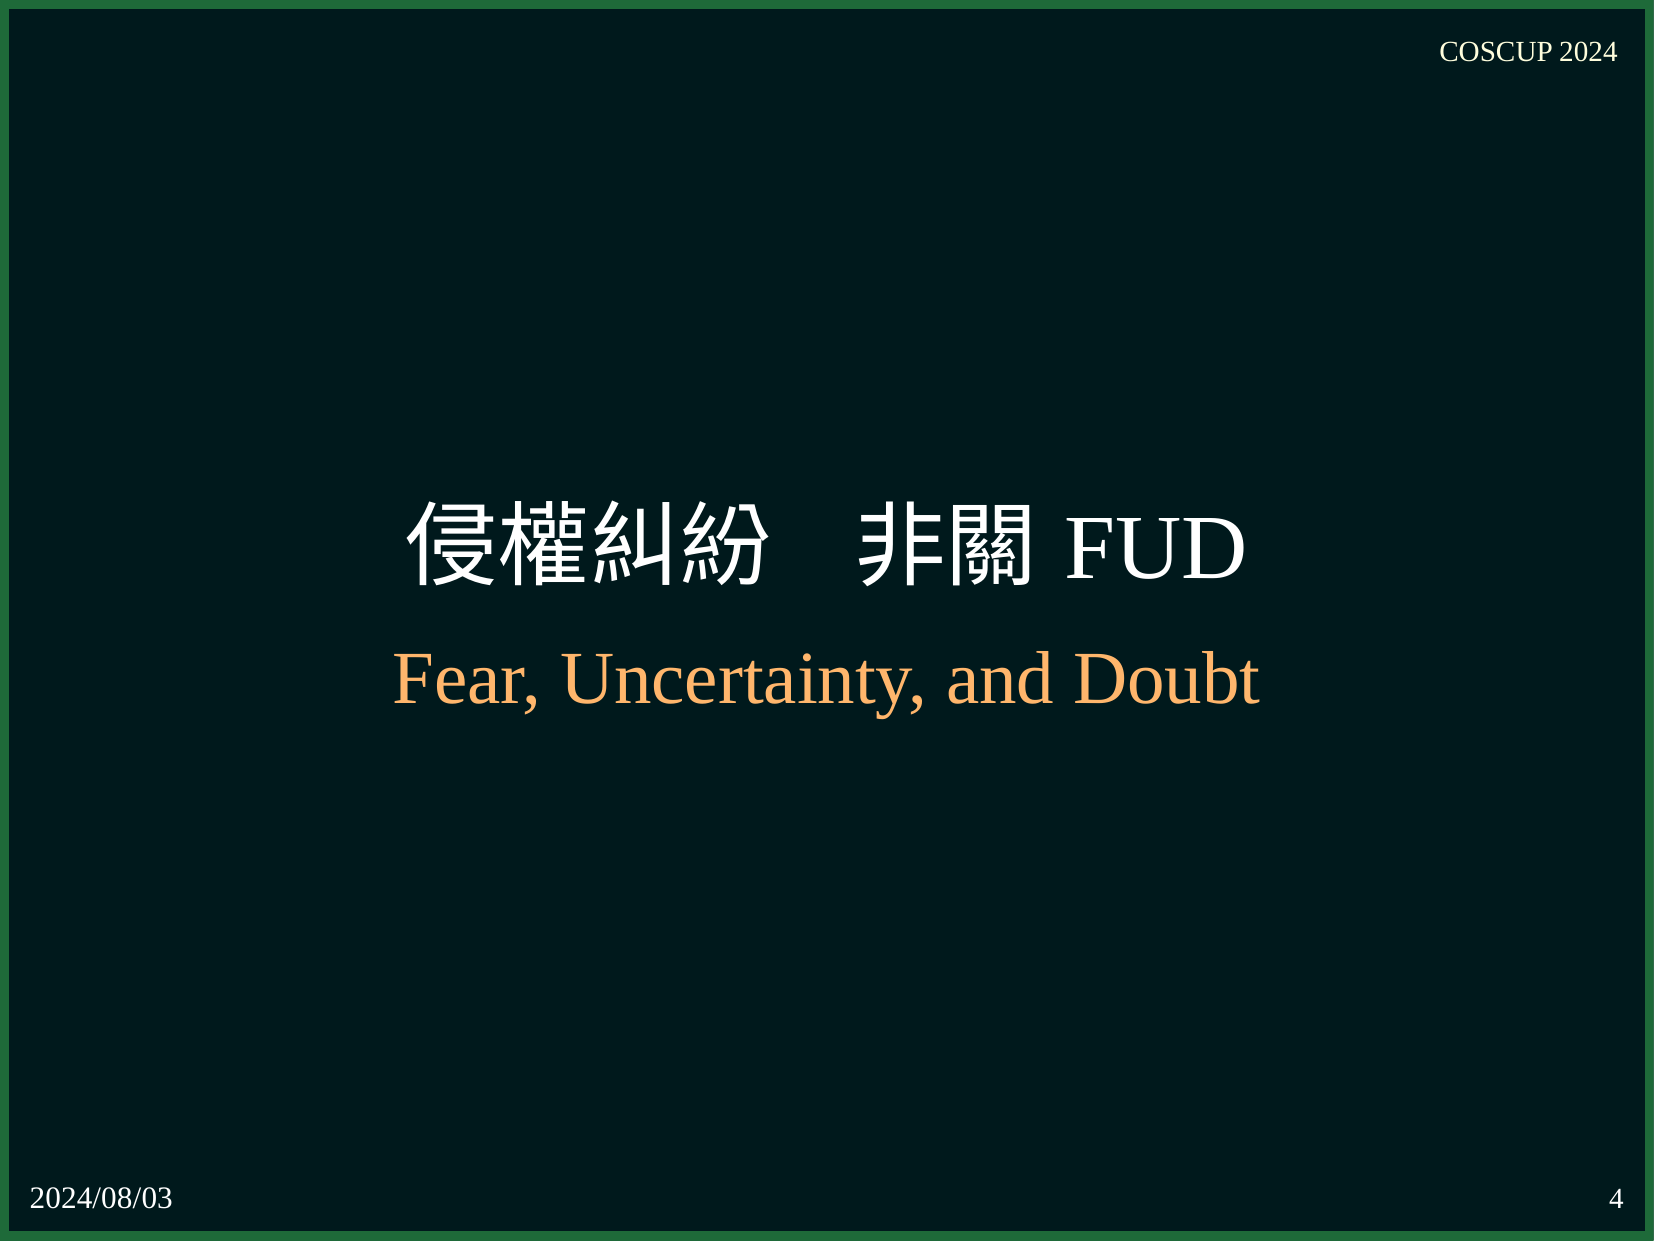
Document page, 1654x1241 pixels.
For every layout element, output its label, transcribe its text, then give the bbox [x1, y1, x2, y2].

title 侵權糾紛 非關FUD Fear, Uncertainty, and Doubt [82, 253, 1571, 939]
